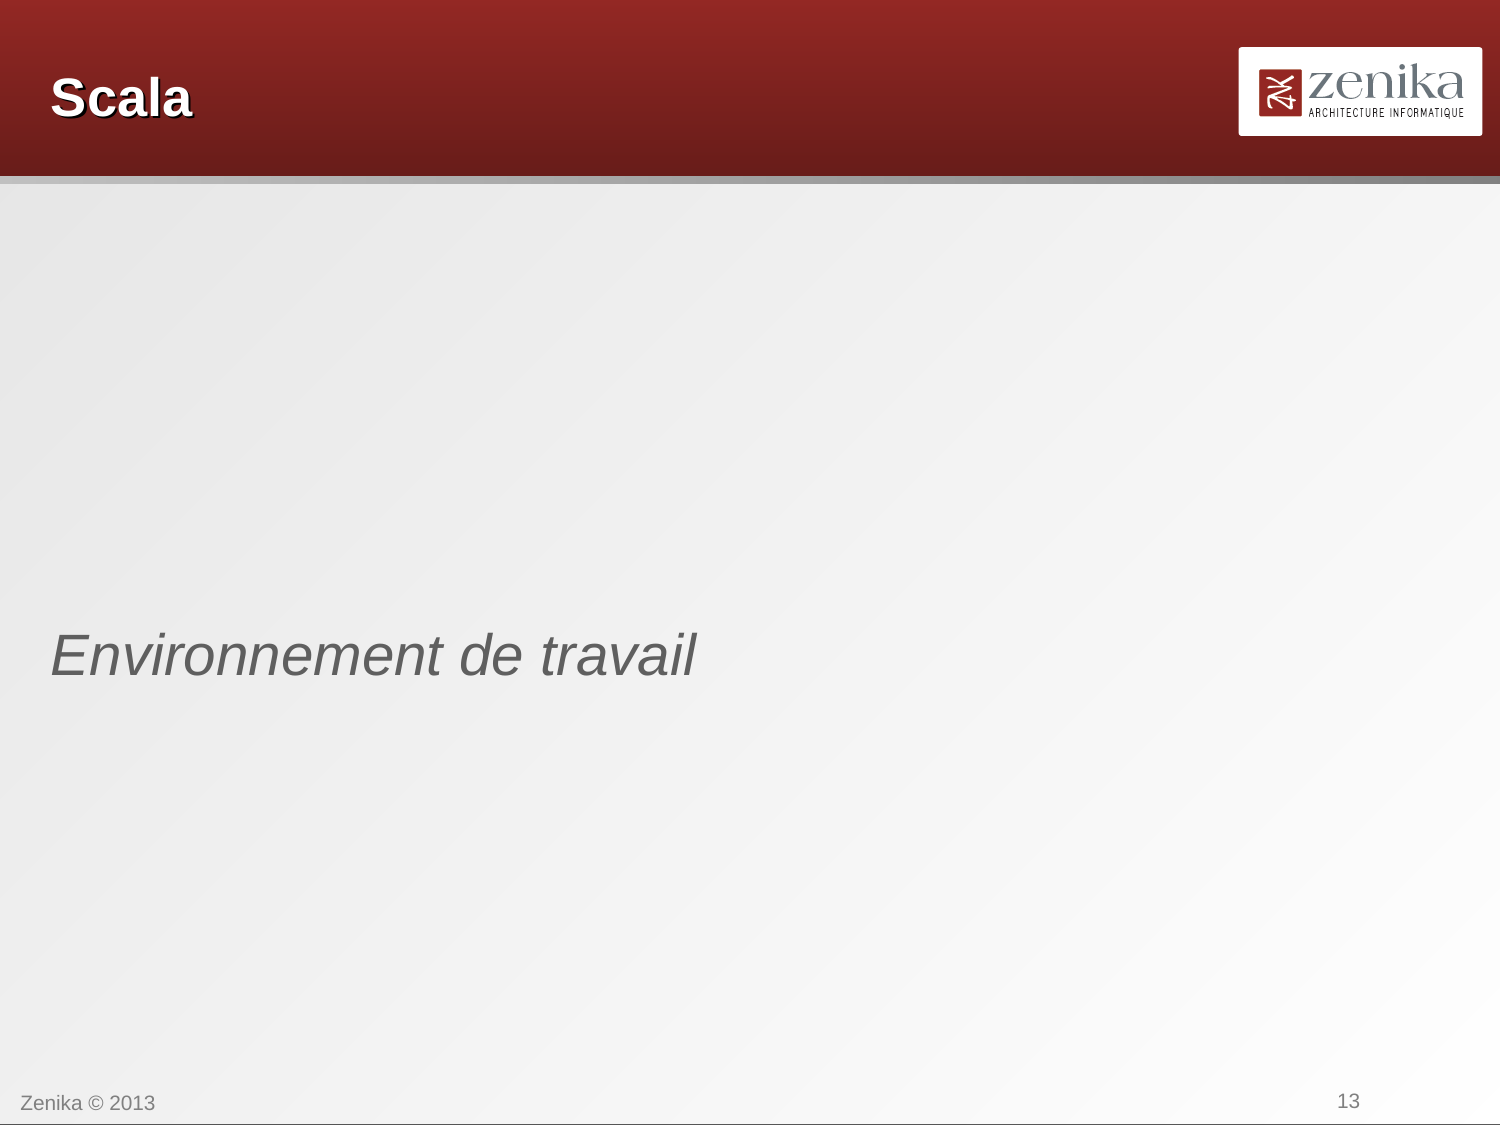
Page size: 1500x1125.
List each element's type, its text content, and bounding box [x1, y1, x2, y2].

subtitle Environnement de travail [50, 249, 1435, 1079]
title Scala [50, 15, 1206, 180]
picture [1257, 58, 1464, 125]
